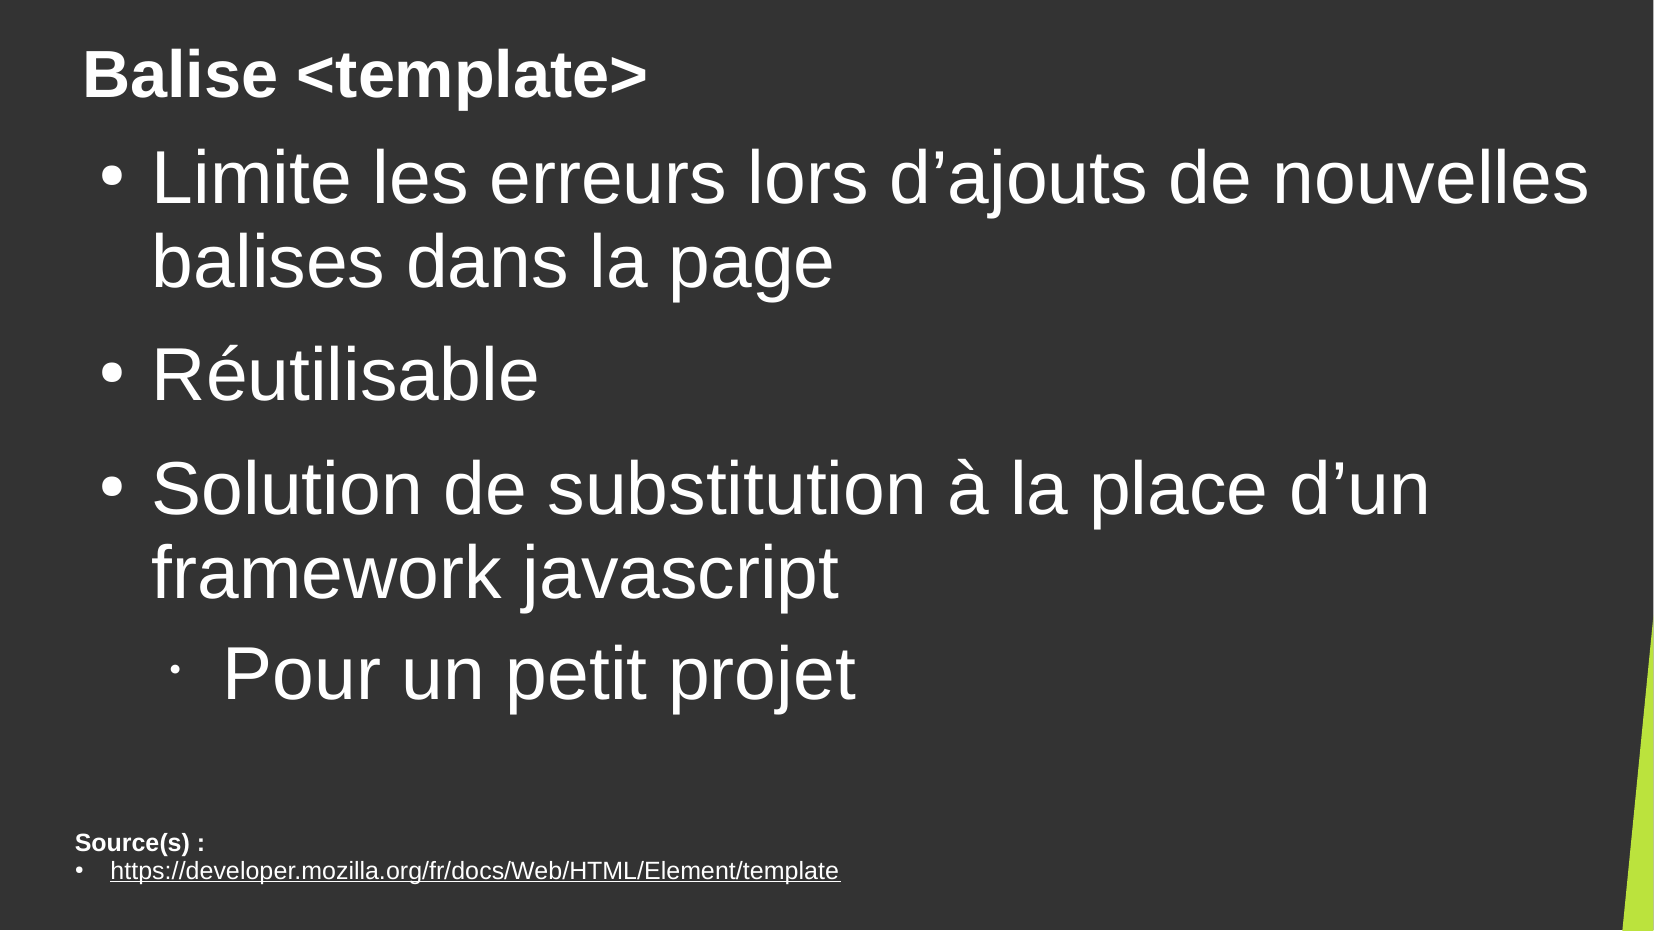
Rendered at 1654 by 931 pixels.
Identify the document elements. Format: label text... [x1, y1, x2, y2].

text_box [1622, 609, 1654, 931]
list Limite les erreurs lors d’ajouts de nouvelles balises dans la page Réutilisable Solution de substitution à la place d’un framework javascript Pour un petit projet [80, 135, 1619, 721]
text_box Source(s) : https://developer.mozilla.org/fr/docs/Web/HTML/Element/template [60, 821, 1546, 931]
title Balise <template> [82, 37, 1571, 112]
